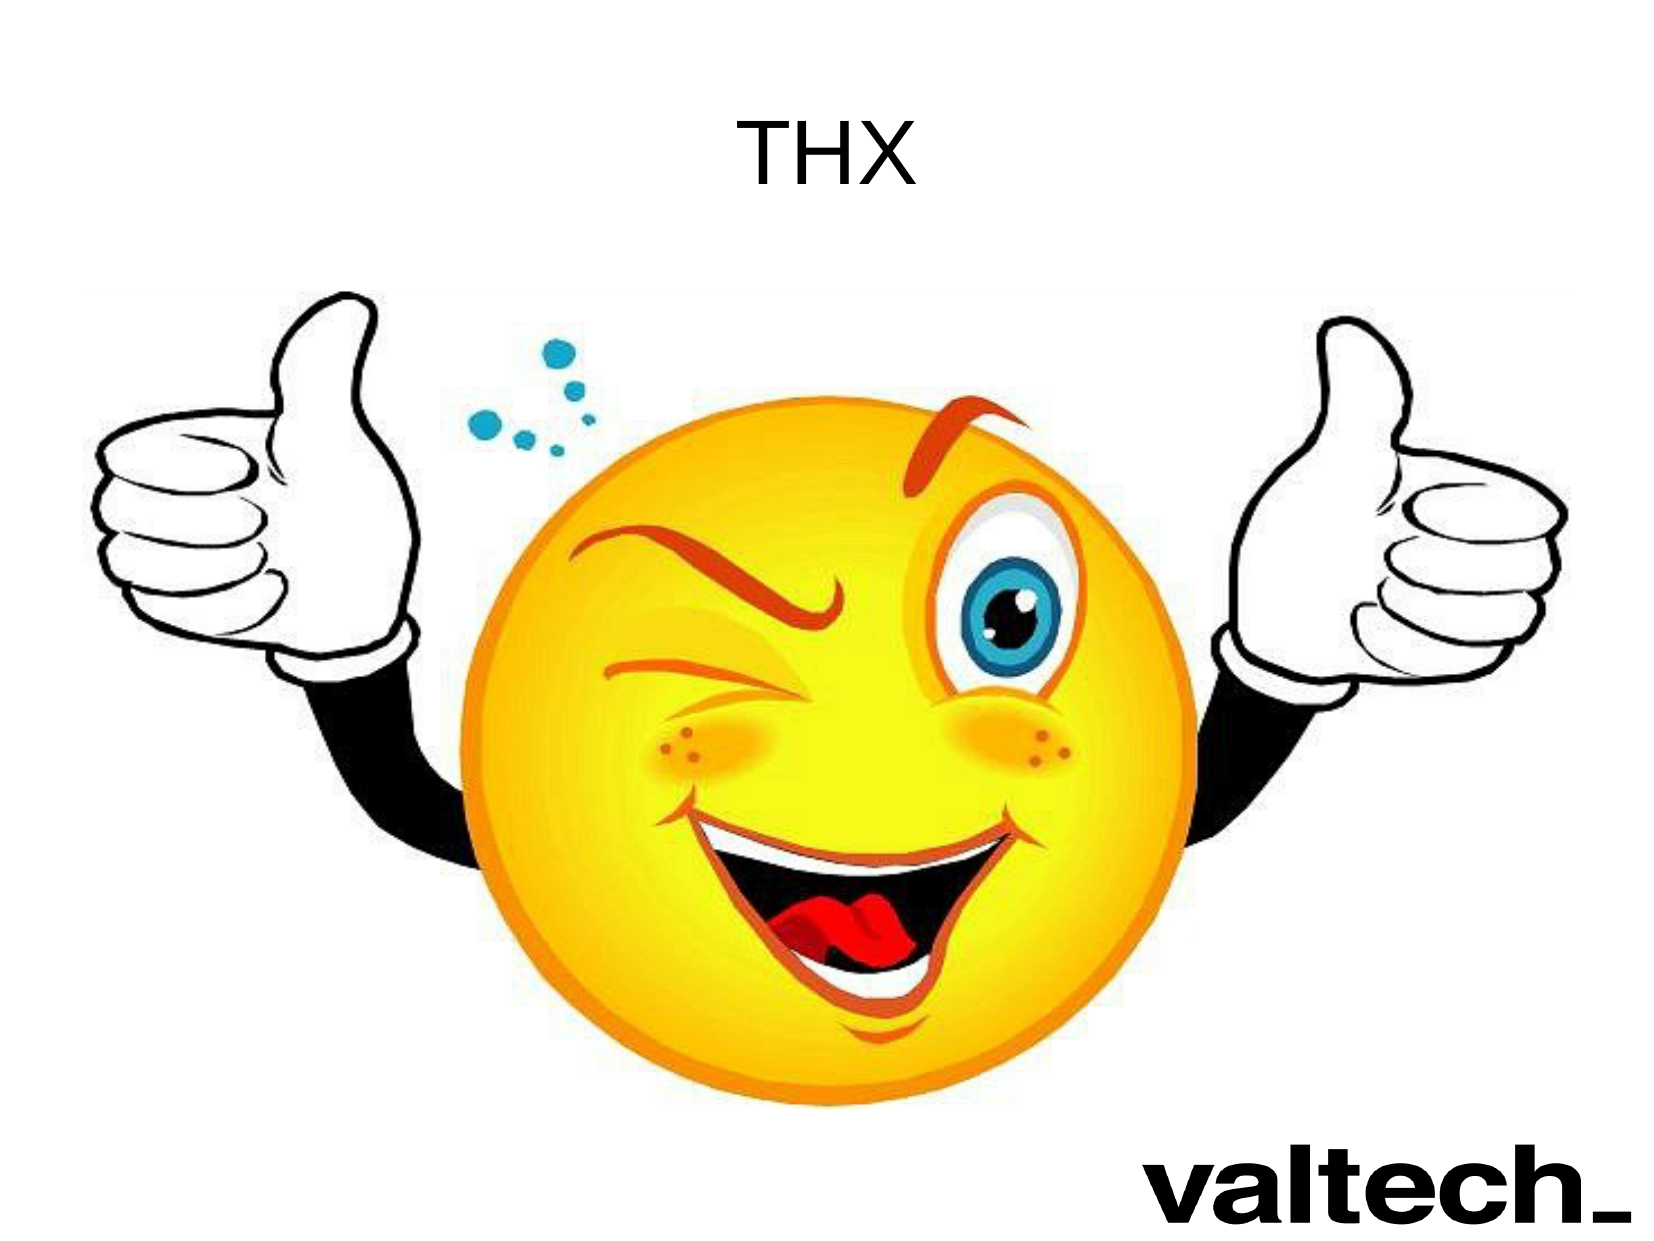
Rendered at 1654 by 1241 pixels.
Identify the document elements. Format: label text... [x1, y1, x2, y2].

title THX [82, 49, 1571, 257]
picture [1122, 1121, 1645, 1241]
picture [82, 290, 1571, 1109]
